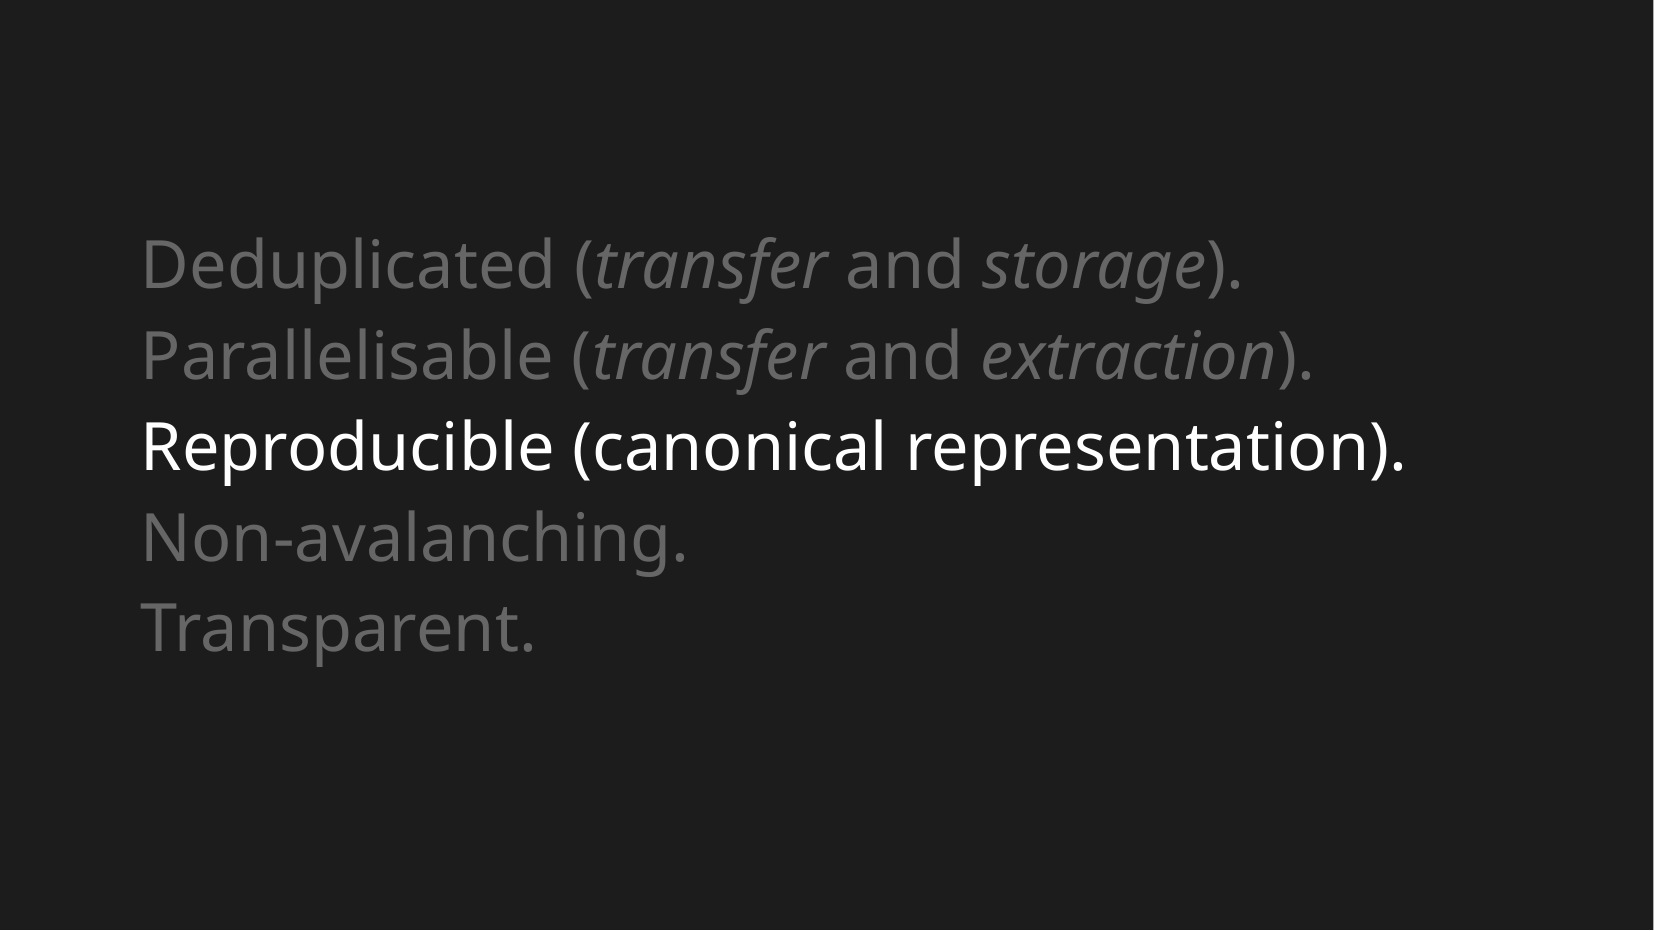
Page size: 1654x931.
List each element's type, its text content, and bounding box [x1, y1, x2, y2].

subtitle Deduplicated (transfer and storage). Parallelisable (transfer and extraction). Reproducible (canonical representation). Non-avalanching. Transparent. [82, 84, 1571, 805]
